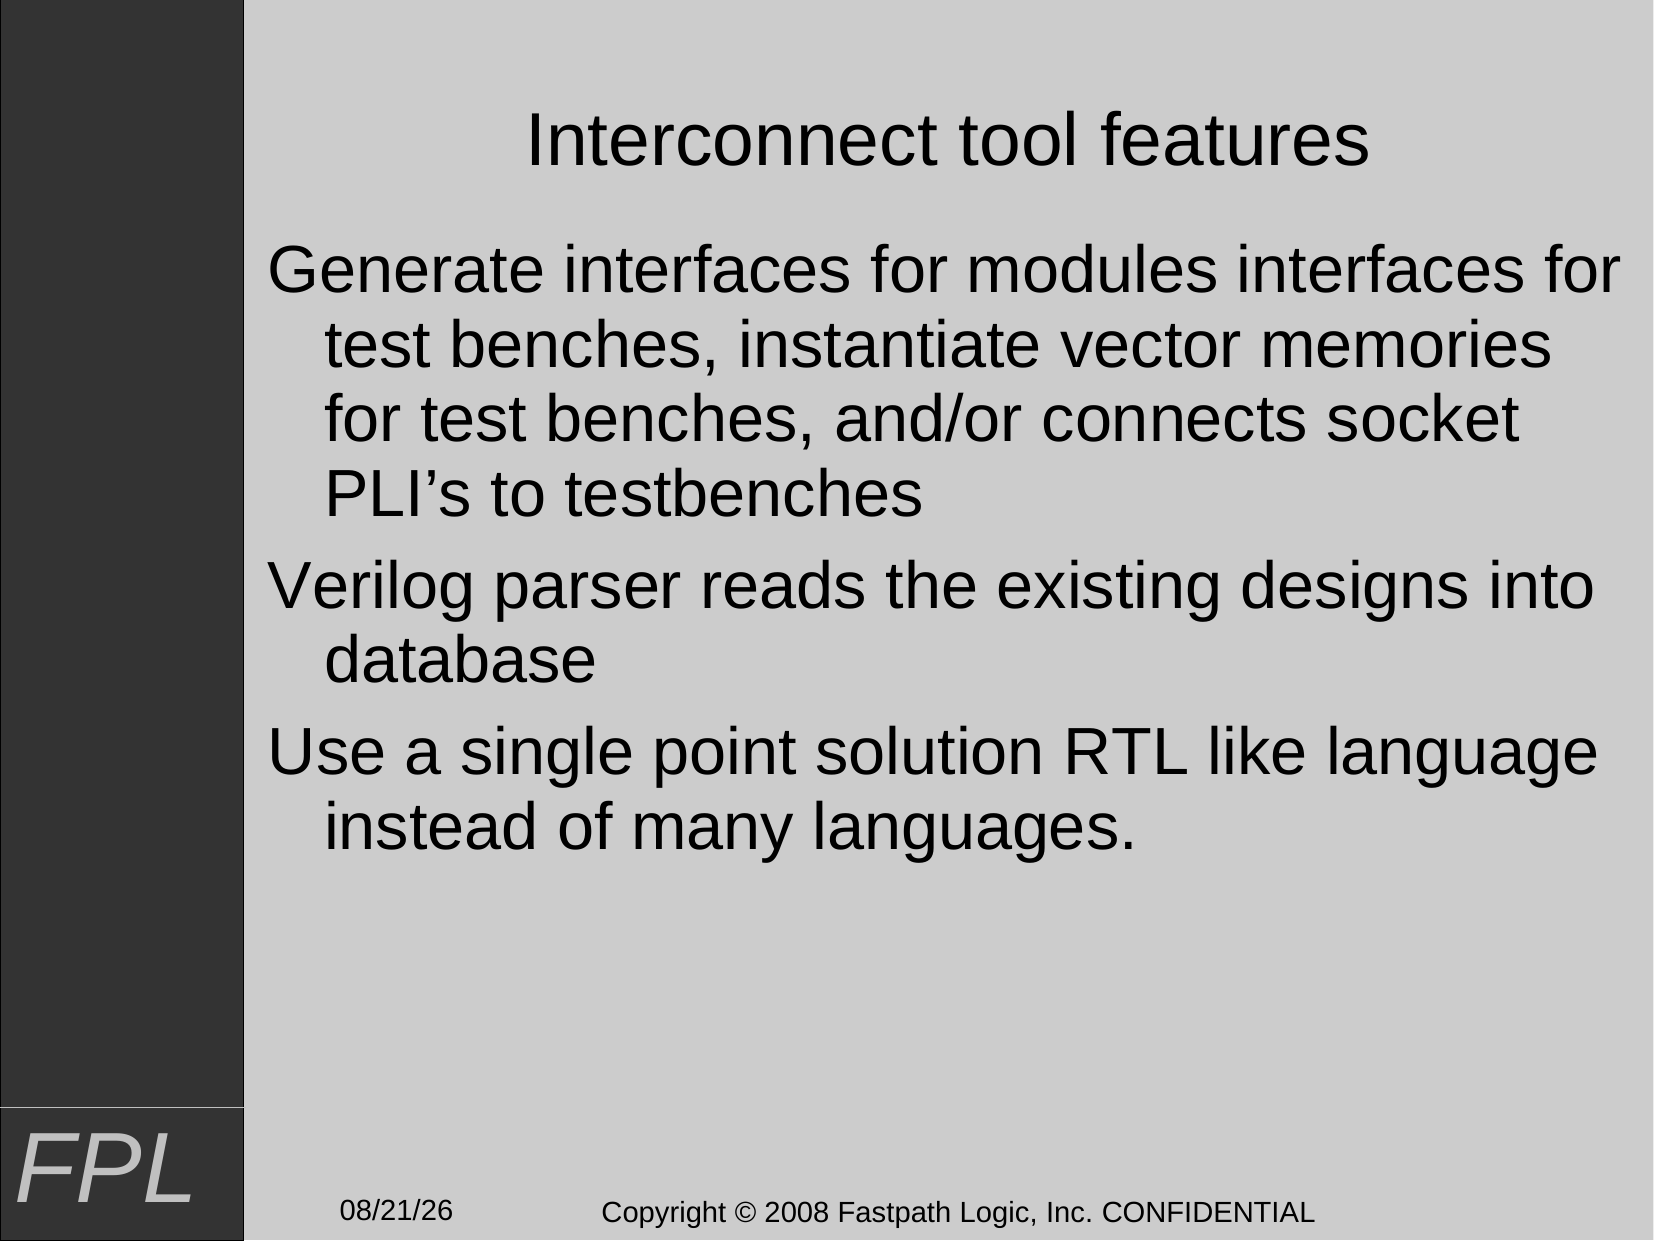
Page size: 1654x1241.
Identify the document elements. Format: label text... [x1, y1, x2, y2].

title Interconnect tool features [397, 31, 1500, 231]
list Generate interfaces for modules interfaces for test benches, instantiate vector memories for test benches, and/or connects socket PLI’s to testbenches Verilog parser reads the existing designs into database Use a single point solution RTL like language instead of many languages. [267, 231, 1628, 1144]
